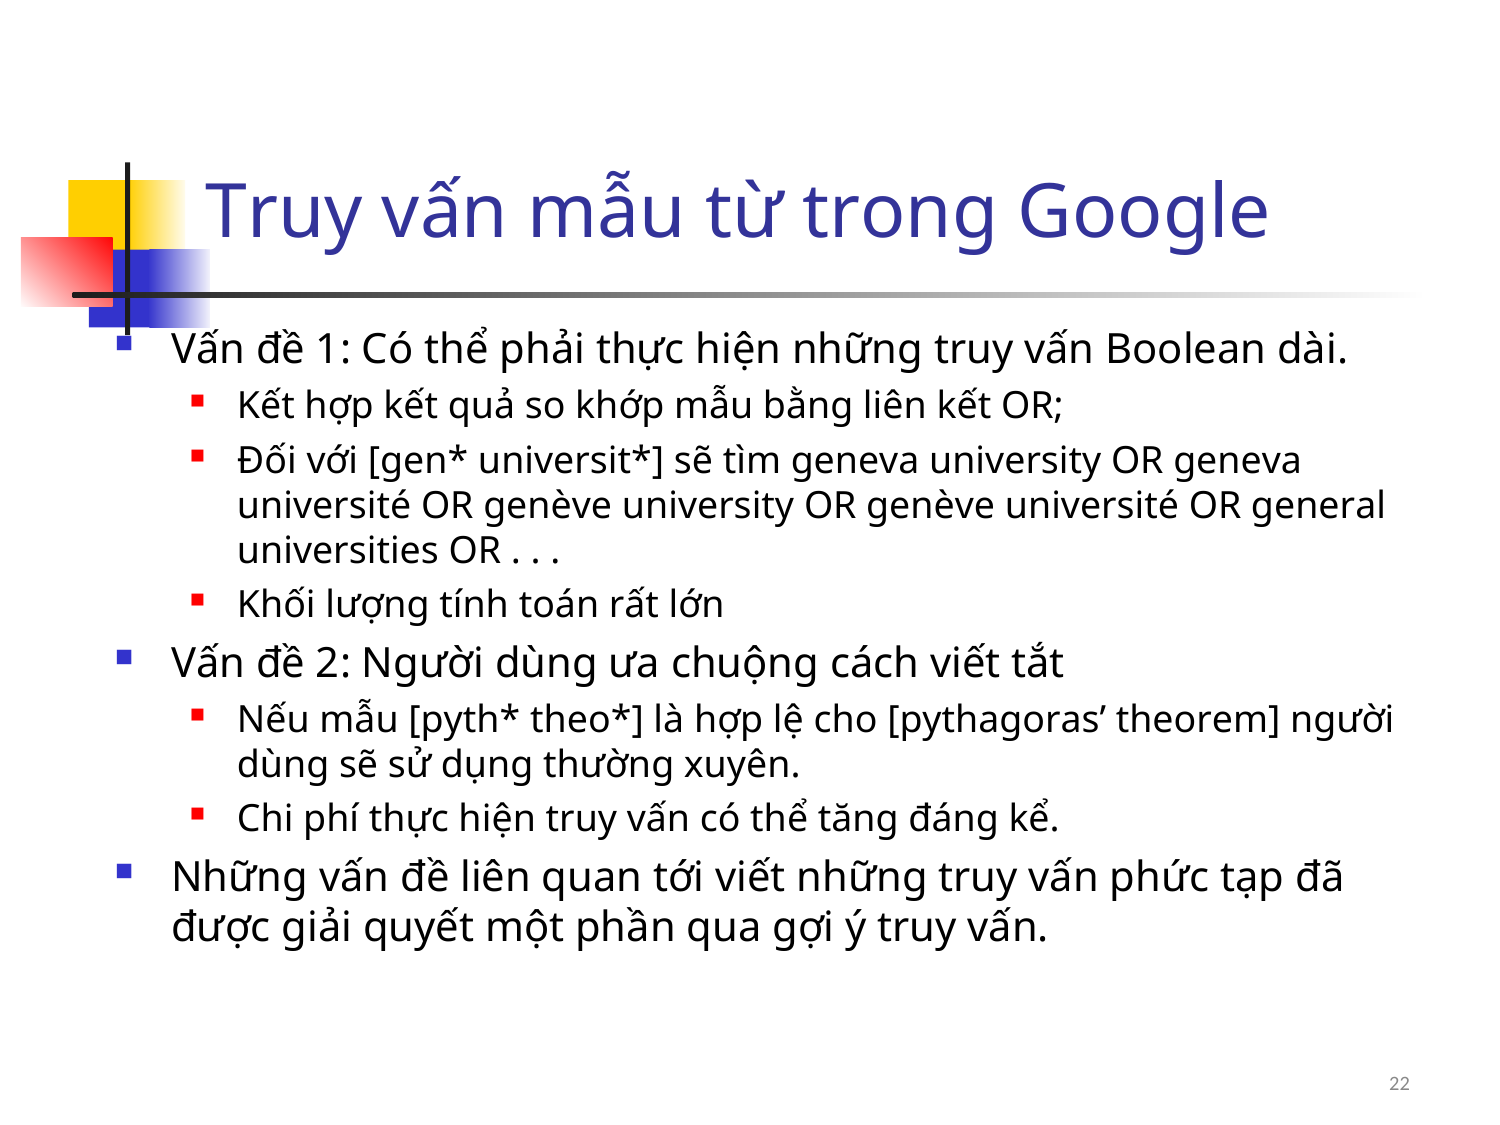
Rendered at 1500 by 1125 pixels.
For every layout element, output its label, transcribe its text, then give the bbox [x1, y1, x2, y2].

text_box Truy vấn mẫu từ trong Google [190, 30, 1465, 261]
text_box <number> [1074, 1063, 1426, 1103]
text_box Vấn đề 1: Có thể phải thực hiện những truy vấn Boolean dài. Kết hợp kết quả so khớp mẫu bằng liên kết OR; Đối với [gen* universit*] sẽ tìm geneva university OR geneva université OR genève university OR genève université OR general universities OR . . . Khối lượng tính toán rất lớn Vấn đề 2: Người dùng ưa chuộng cách viết tắt Nếu mẫu [pyth* theo*] là hợp lệ cho [pythagoras’ theorem] người dùng sẽ sử dụng thường xuyên. Chi phí thực hiện truy vấn có thể tăng đáng kể. Những vấn đề liên quan tới viết những truy vấn phức tạp đã được giải quyết một phần qua gợi ý truy vấn. [100, 314, 1465, 1063]
